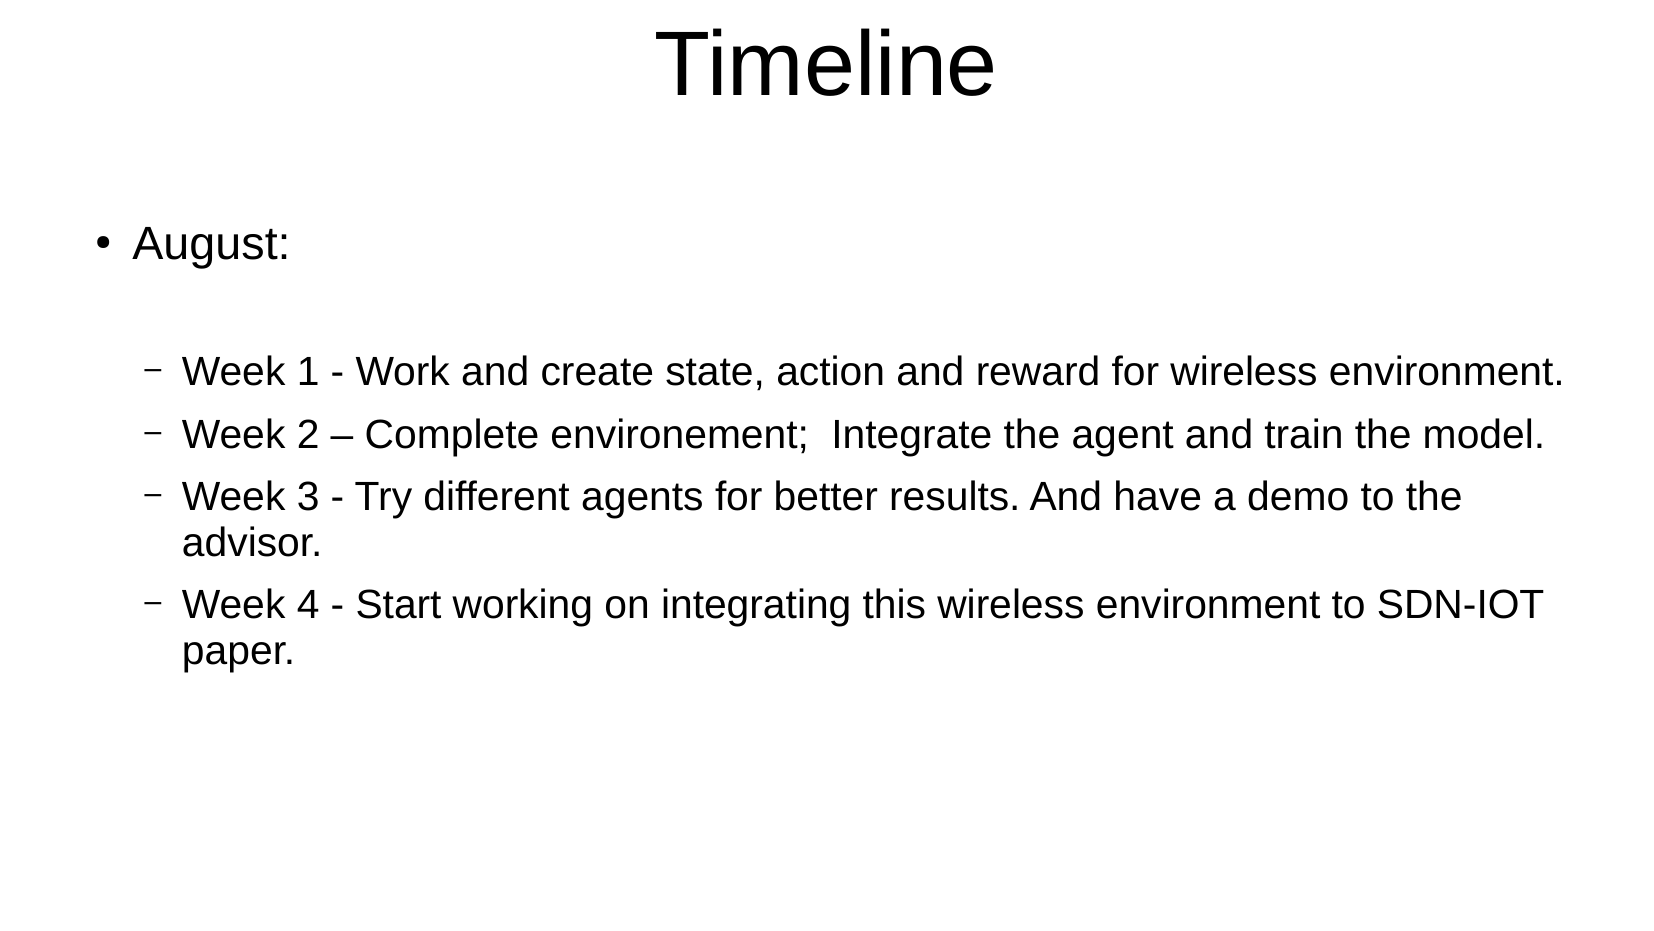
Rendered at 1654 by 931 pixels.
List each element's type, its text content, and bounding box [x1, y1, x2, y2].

list August: Week 1 - Work and create state, action and reward for wireless environment. Week 2 – Complete environement; Integrate the agent and train the model. Week 3 - Try different agents for better results. And have a demo to the advisor. Week 4 - Start working on integrating this wireless environment to SDN-IOT paper. [82, 217, 1571, 758]
title Timeline [82, 12, 1571, 217]
